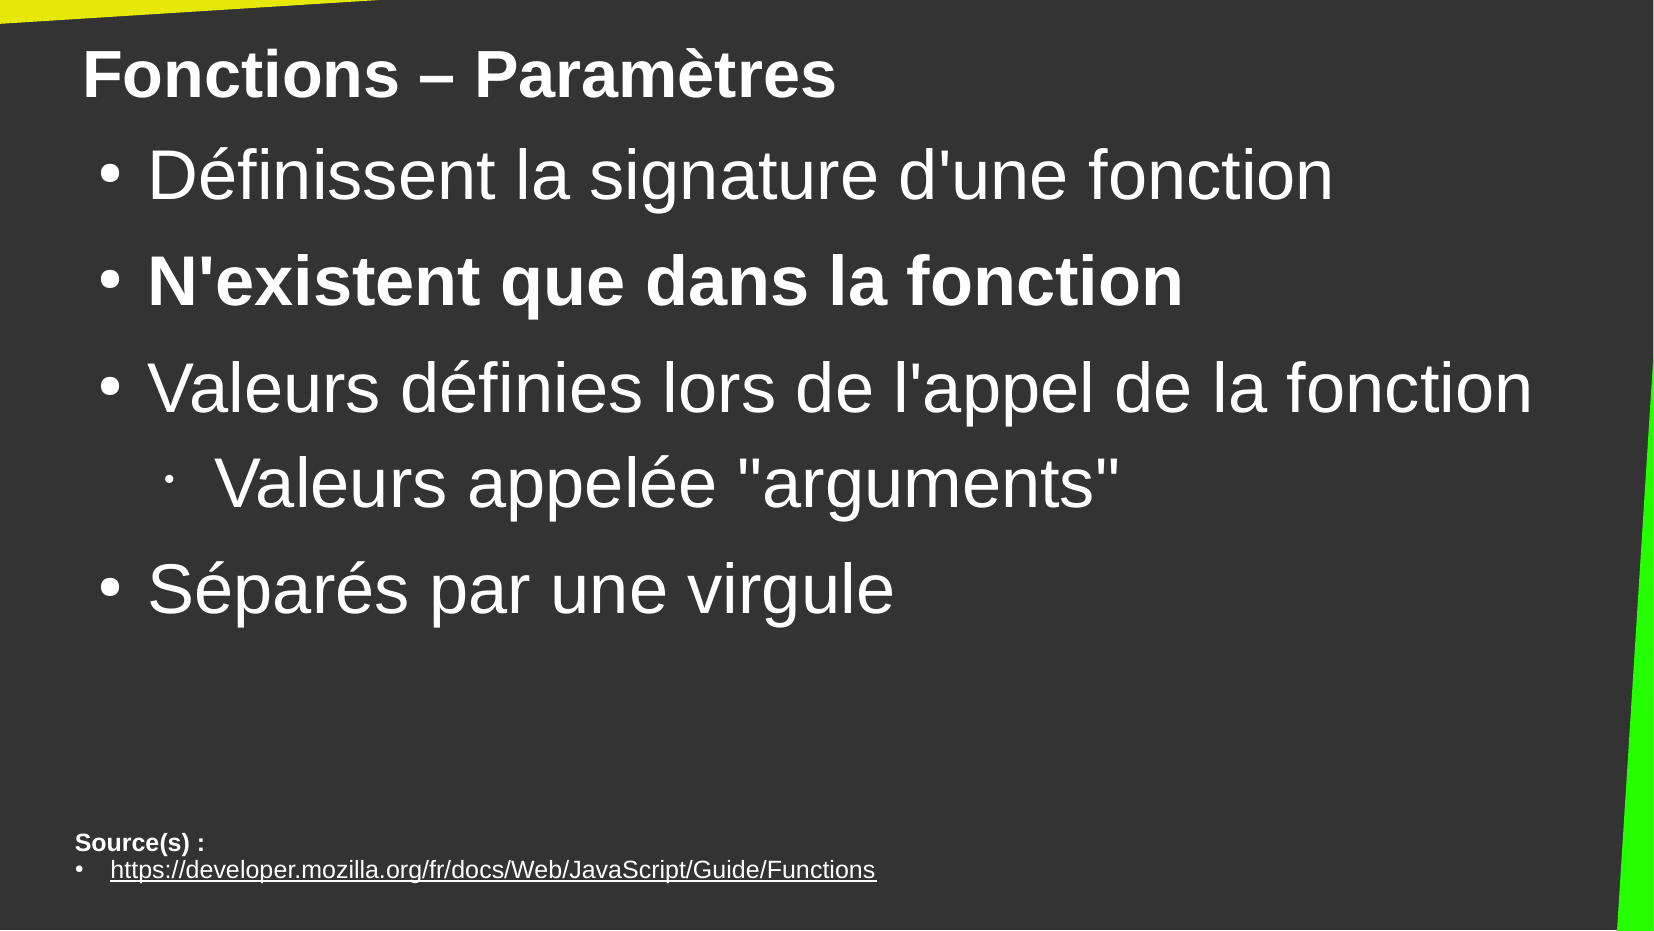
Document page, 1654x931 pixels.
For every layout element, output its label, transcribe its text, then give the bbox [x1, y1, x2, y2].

text_box Source(s) : https://developer.mozilla.org/fr/docs/Web/JavaScript/Guide/Functions [60, 820, 1583, 892]
text_box [1617, 345, 1654, 931]
text_box [0, 0, 380, 24]
title Fonctions – Paramètres [82, 37, 1571, 114]
list Définissent la signature d'une fonction N'existent que dans la fonction Valeurs définies lors de l'appel de la fonction Valeurs appelée "arguments" Séparés par une virgule [80, 135, 1620, 638]
